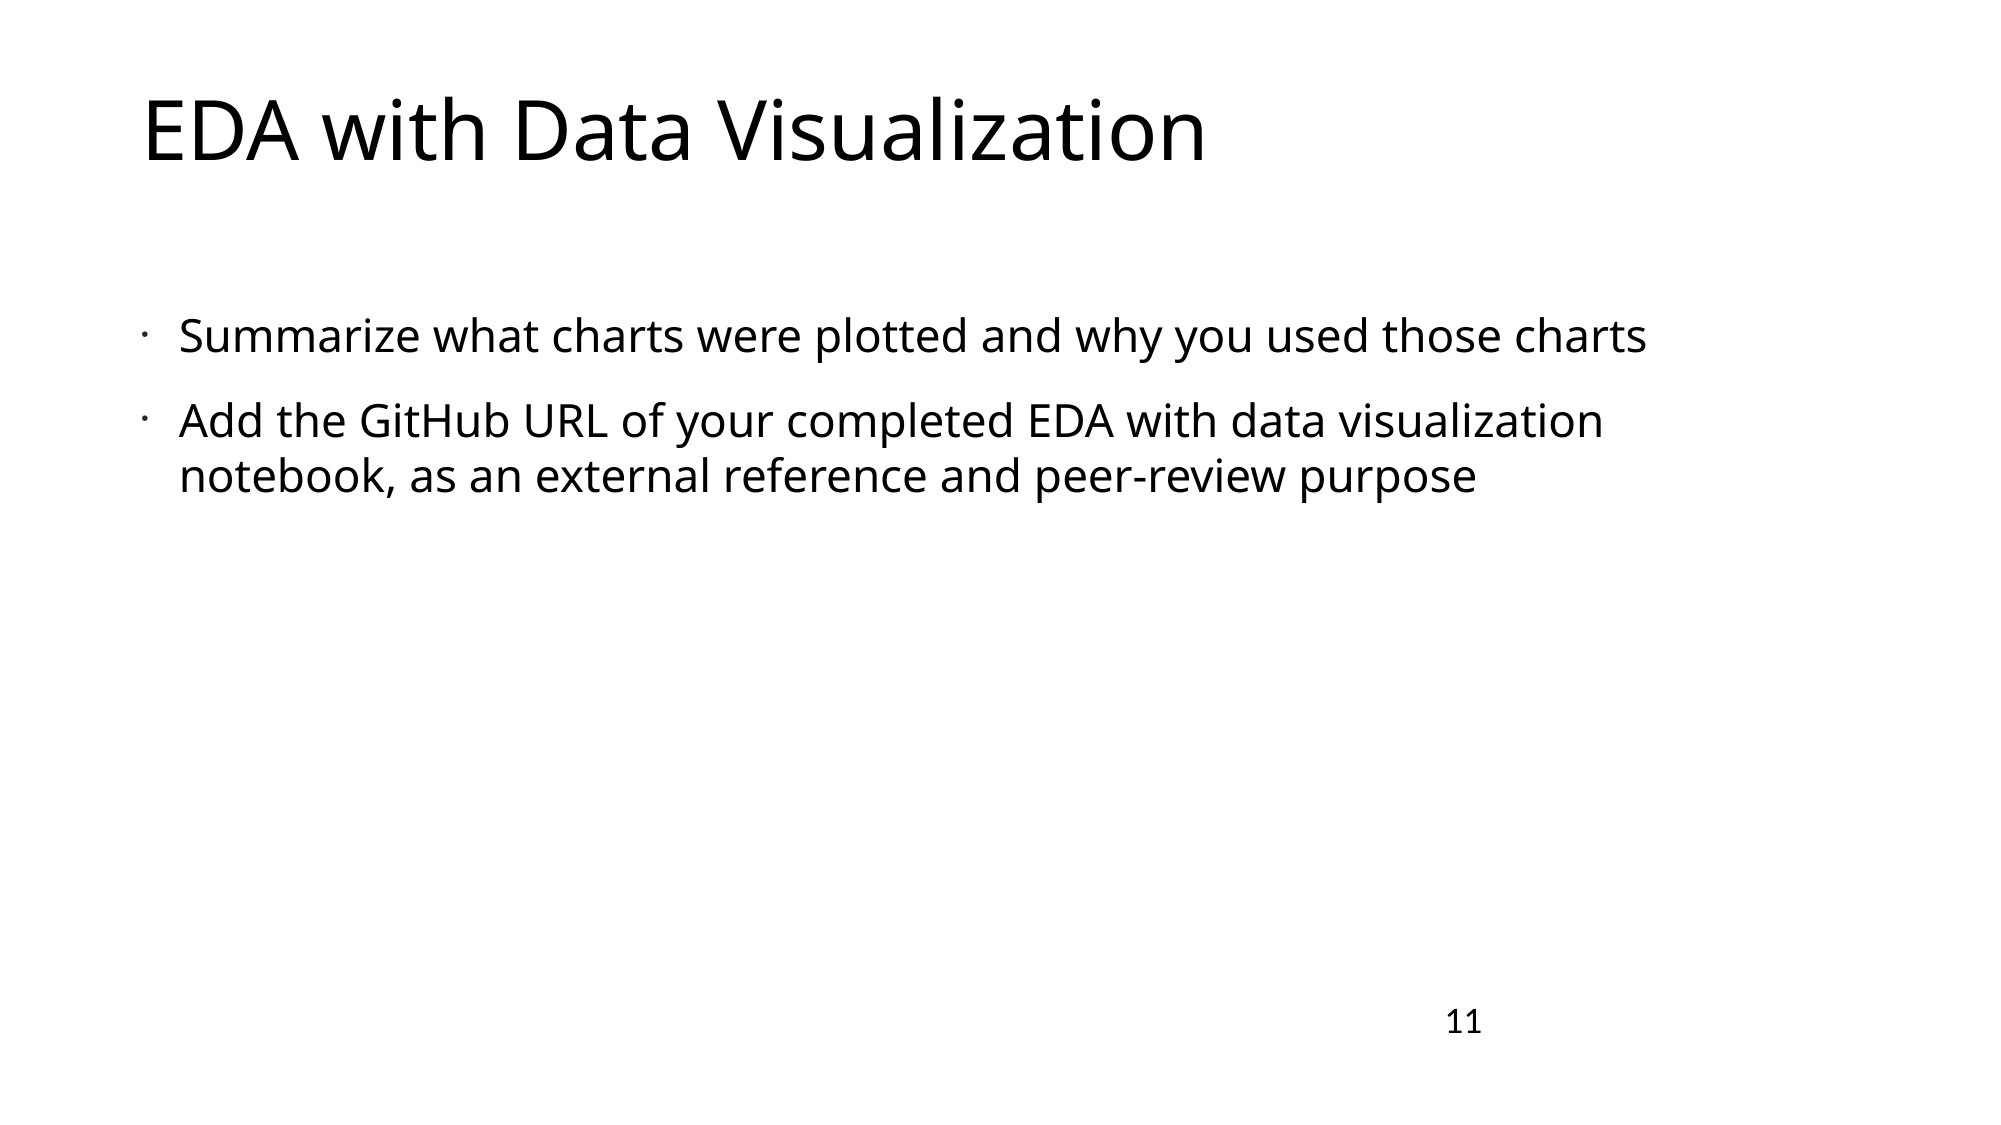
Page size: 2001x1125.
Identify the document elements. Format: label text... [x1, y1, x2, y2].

text_box EDA with Data Visualization [126, 88, 1852, 179]
slide_number <szám> [1429, 988, 1880, 1055]
list Summarize what charts were plotted and why you used those charts Add the GitHub URL of your completed EDA with data visualization notebook, as an external reference and peer-review purpose [126, 299, 1725, 1014]
